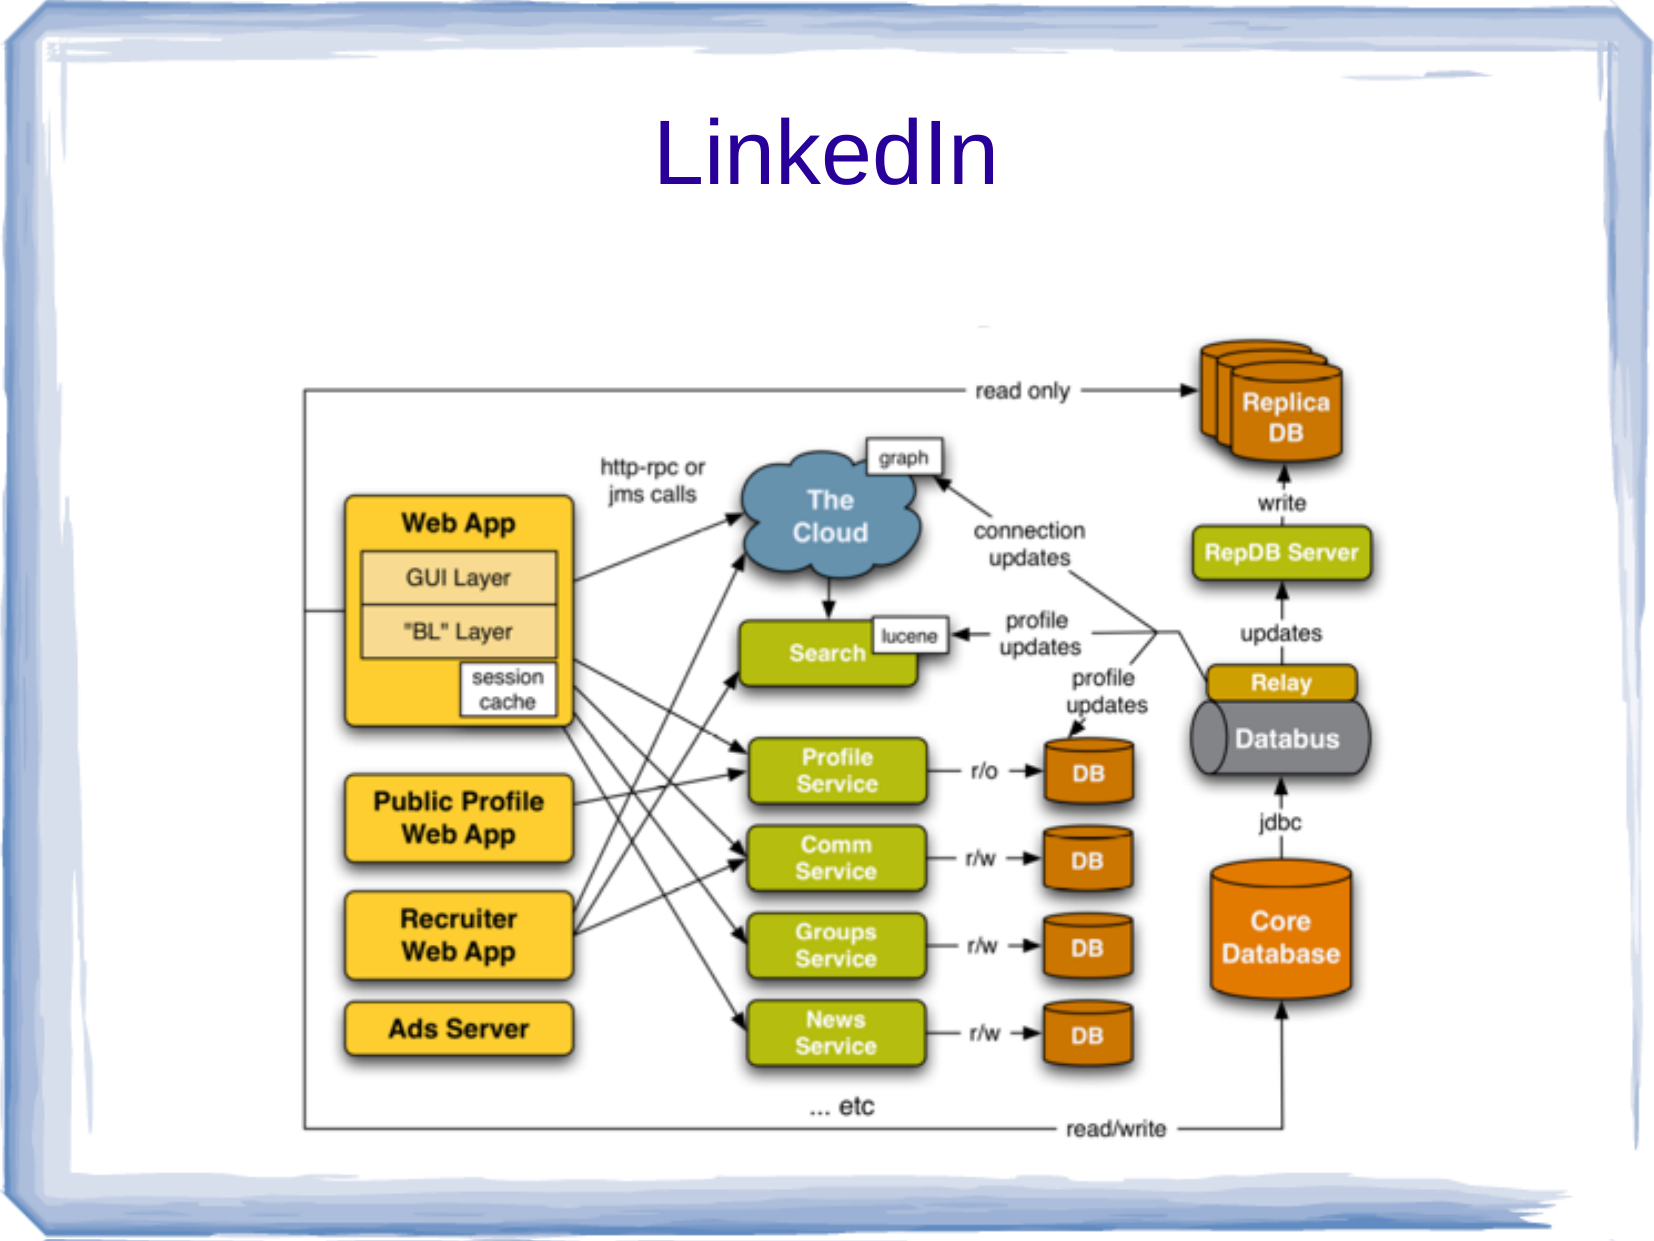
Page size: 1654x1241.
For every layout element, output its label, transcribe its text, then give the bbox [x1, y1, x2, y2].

title LinkedIn [82, 49, 1571, 257]
picture [0, 0, 1654, 1241]
